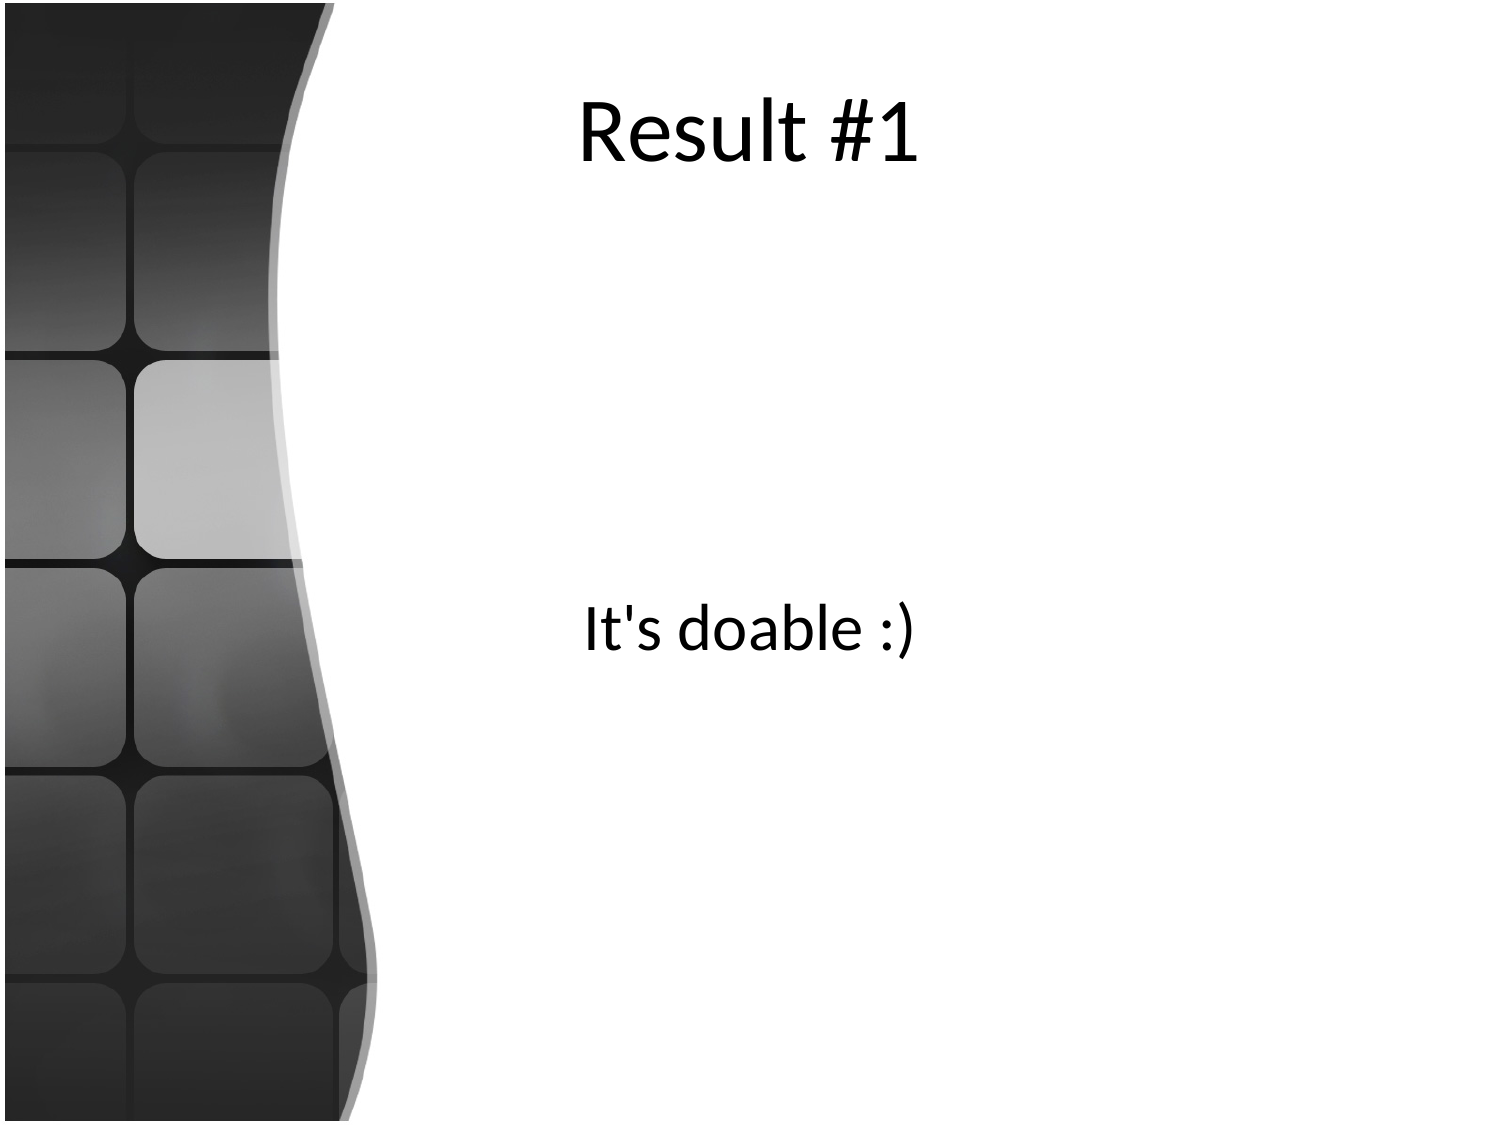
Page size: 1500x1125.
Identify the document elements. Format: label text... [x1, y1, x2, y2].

picture [0, 0, 1500, 1125]
subtitle It's doable :) [75, 262, 1426, 1006]
title Result #1 [75, 20, 1426, 257]
